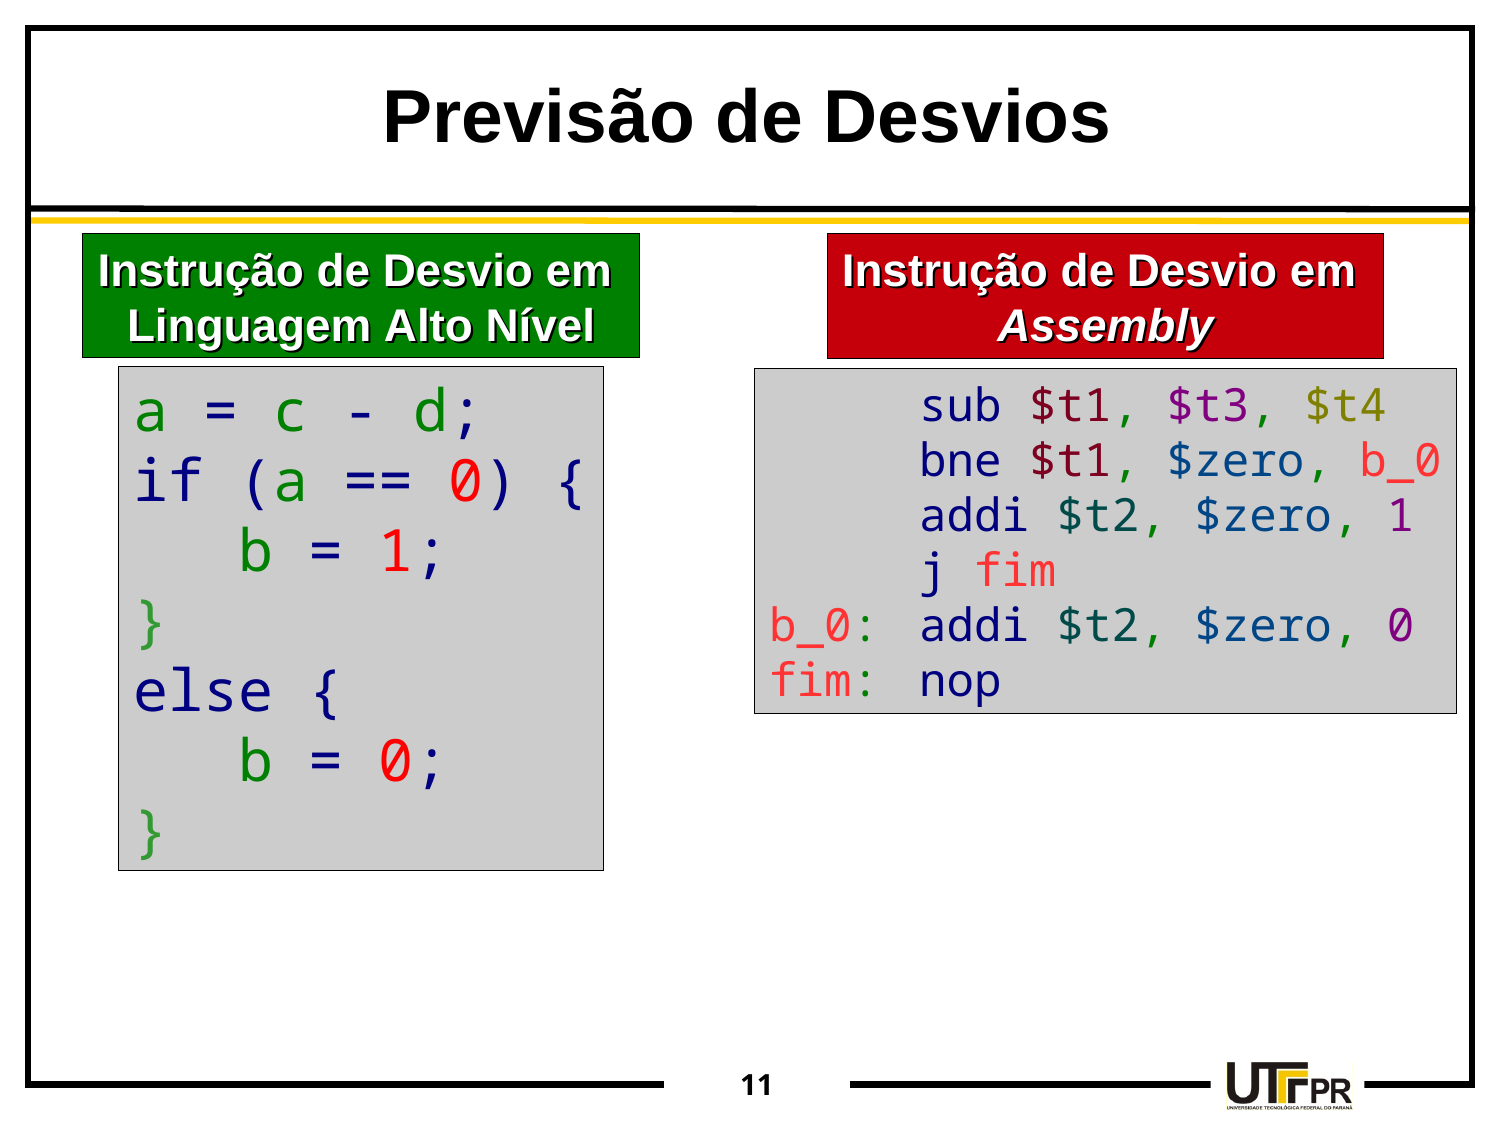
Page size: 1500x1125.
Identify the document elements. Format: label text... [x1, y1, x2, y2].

text_box Instrução de Desvio em Linguagem Alto Nível [82, 233, 640, 358]
title Previsão de Desvios [23, 35, 1471, 201]
picture [1226, 1062, 1353, 1110]
text_box a = c - d; if (a == 0) { b = 1; } else { b = 0; } [118, 366, 604, 871]
text_box sub $t1, $t3, $t4 bne $t1, $zero, b_0 addi $t2, $zero, 1 j fim b_0: addi $t2, $zero, 0 fim: nop [754, 368, 1457, 714]
text_box Instrução de Desvio em Assembly [827, 233, 1384, 359]
